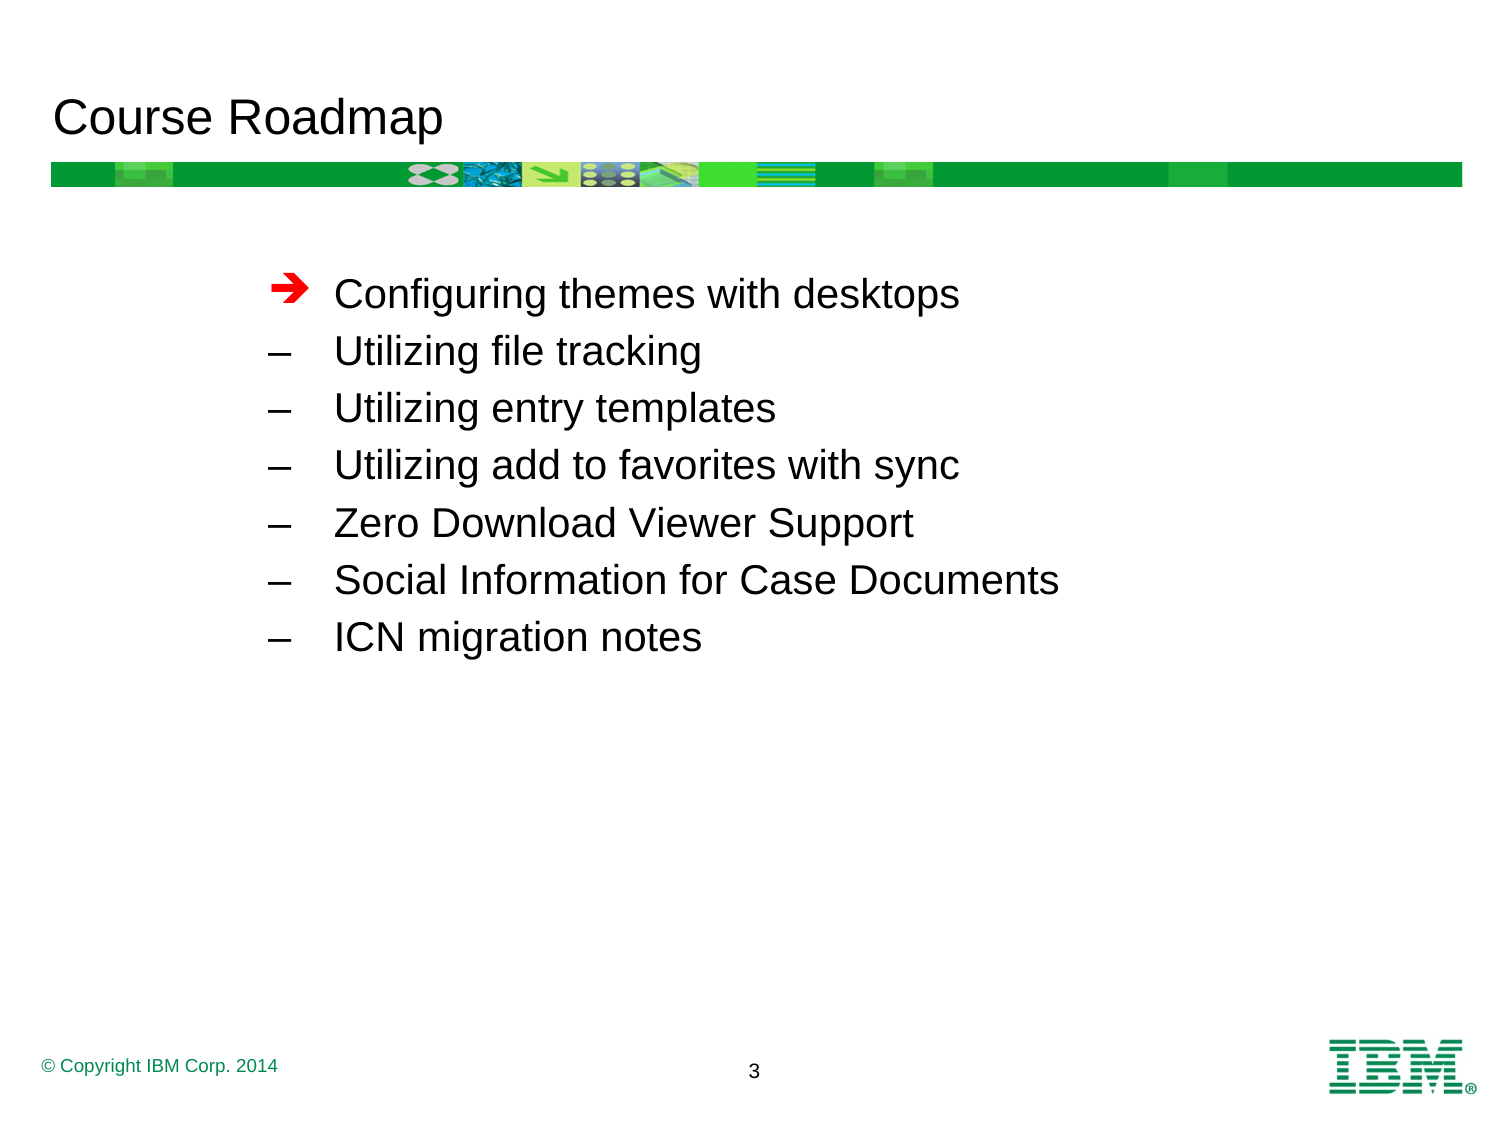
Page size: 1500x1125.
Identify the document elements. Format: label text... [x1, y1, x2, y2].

title Course Roadmap [37, 45, 1388, 188]
list Configuring themes with desktops Utilizing file tracking Utilizing entry templates Utilizing add to favorites with sync Zero Download Viewer Support Social Information for Case Documents ICN migration notes [75, 262, 1426, 1005]
picture [1327, 1037, 1479, 1096]
picture [50, 161, 1463, 189]
